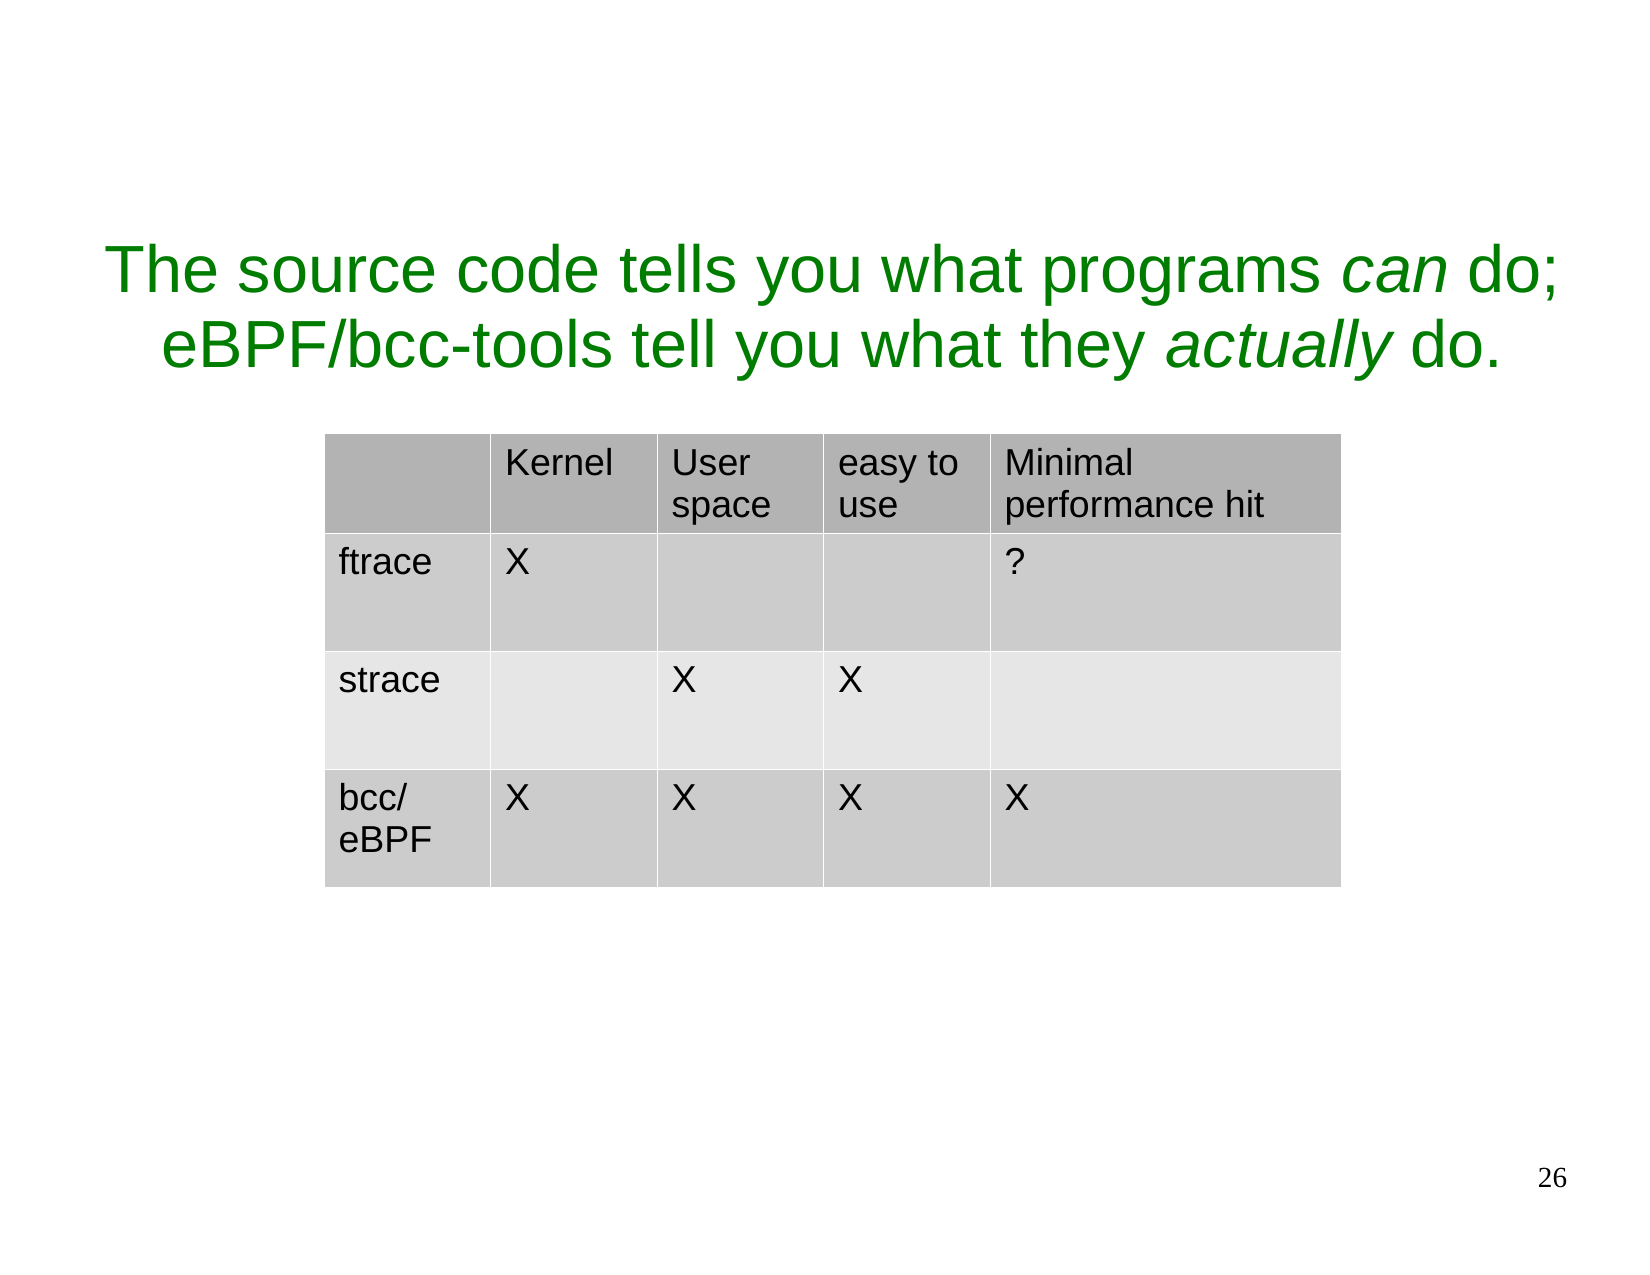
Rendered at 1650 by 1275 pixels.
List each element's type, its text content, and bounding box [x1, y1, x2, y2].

table_cell X [991, 770, 1341, 887]
table_cell X [491, 770, 657, 887]
table_cell X [824, 770, 990, 887]
table_cell [991, 652, 1341, 769]
table_cell strace [325, 652, 490, 769]
table_header easy to use [824, 434, 990, 533]
table_header [325, 434, 490, 533]
table_cell X [491, 534, 657, 651]
table_cell X [658, 770, 823, 887]
table_header User space [658, 434, 823, 533]
table_cell ftrace [325, 534, 490, 651]
table_cell [491, 652, 657, 769]
table_cell [824, 534, 990, 651]
table_cell ? [991, 534, 1341, 651]
table_header Minimal performance hit [991, 434, 1341, 533]
table_cell X [824, 652, 990, 769]
table_cell bcc/eBPF [325, 770, 490, 887]
table_cell X [658, 652, 823, 769]
table_cell [658, 534, 823, 651]
table_header Kernel [491, 434, 657, 533]
subtitle The source code tells you what programs can do; eBPF/bcc-tools tell you what they actually do. [87, 167, 1578, 446]
